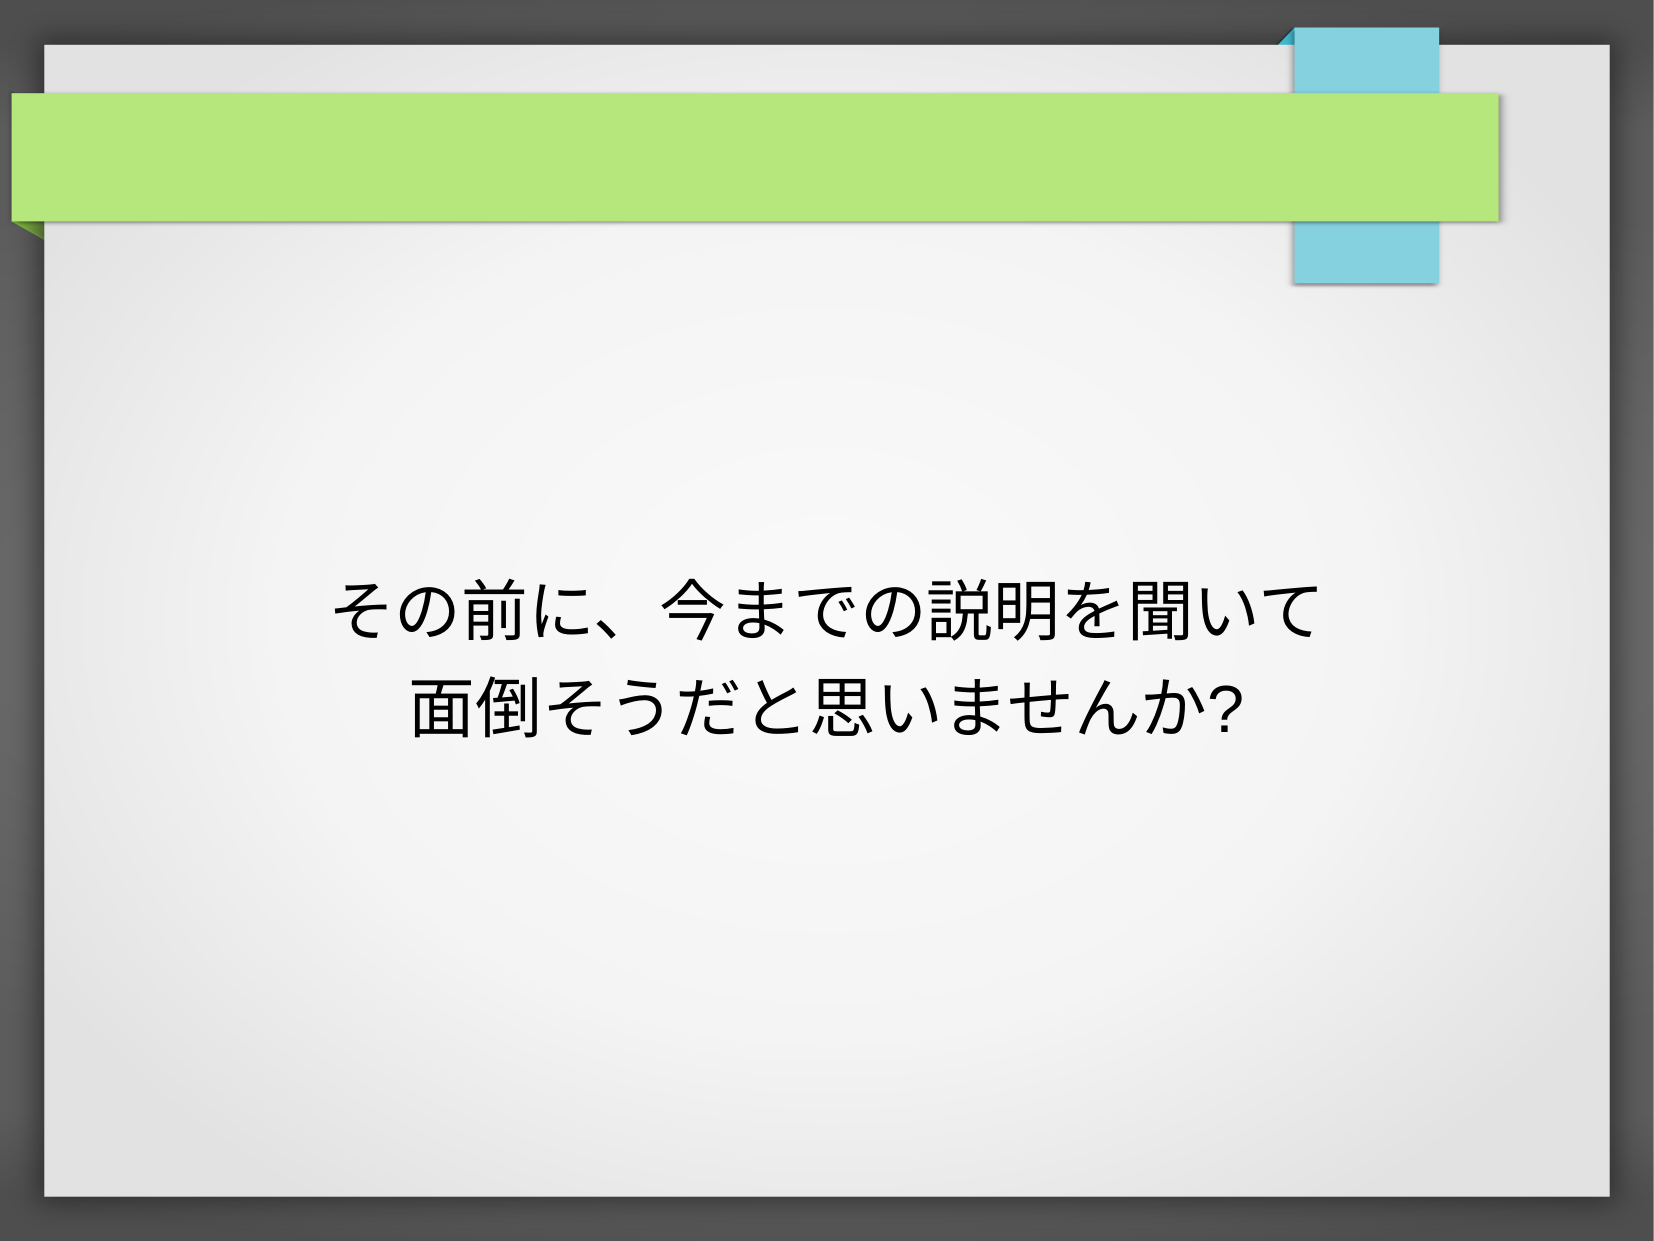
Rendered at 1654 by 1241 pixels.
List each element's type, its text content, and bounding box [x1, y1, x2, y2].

subtitle その前に、今までの説明を聞いて 面倒そうだと思いませんか? [82, 295, 1571, 1015]
picture [0, 0, 1654, 1241]
